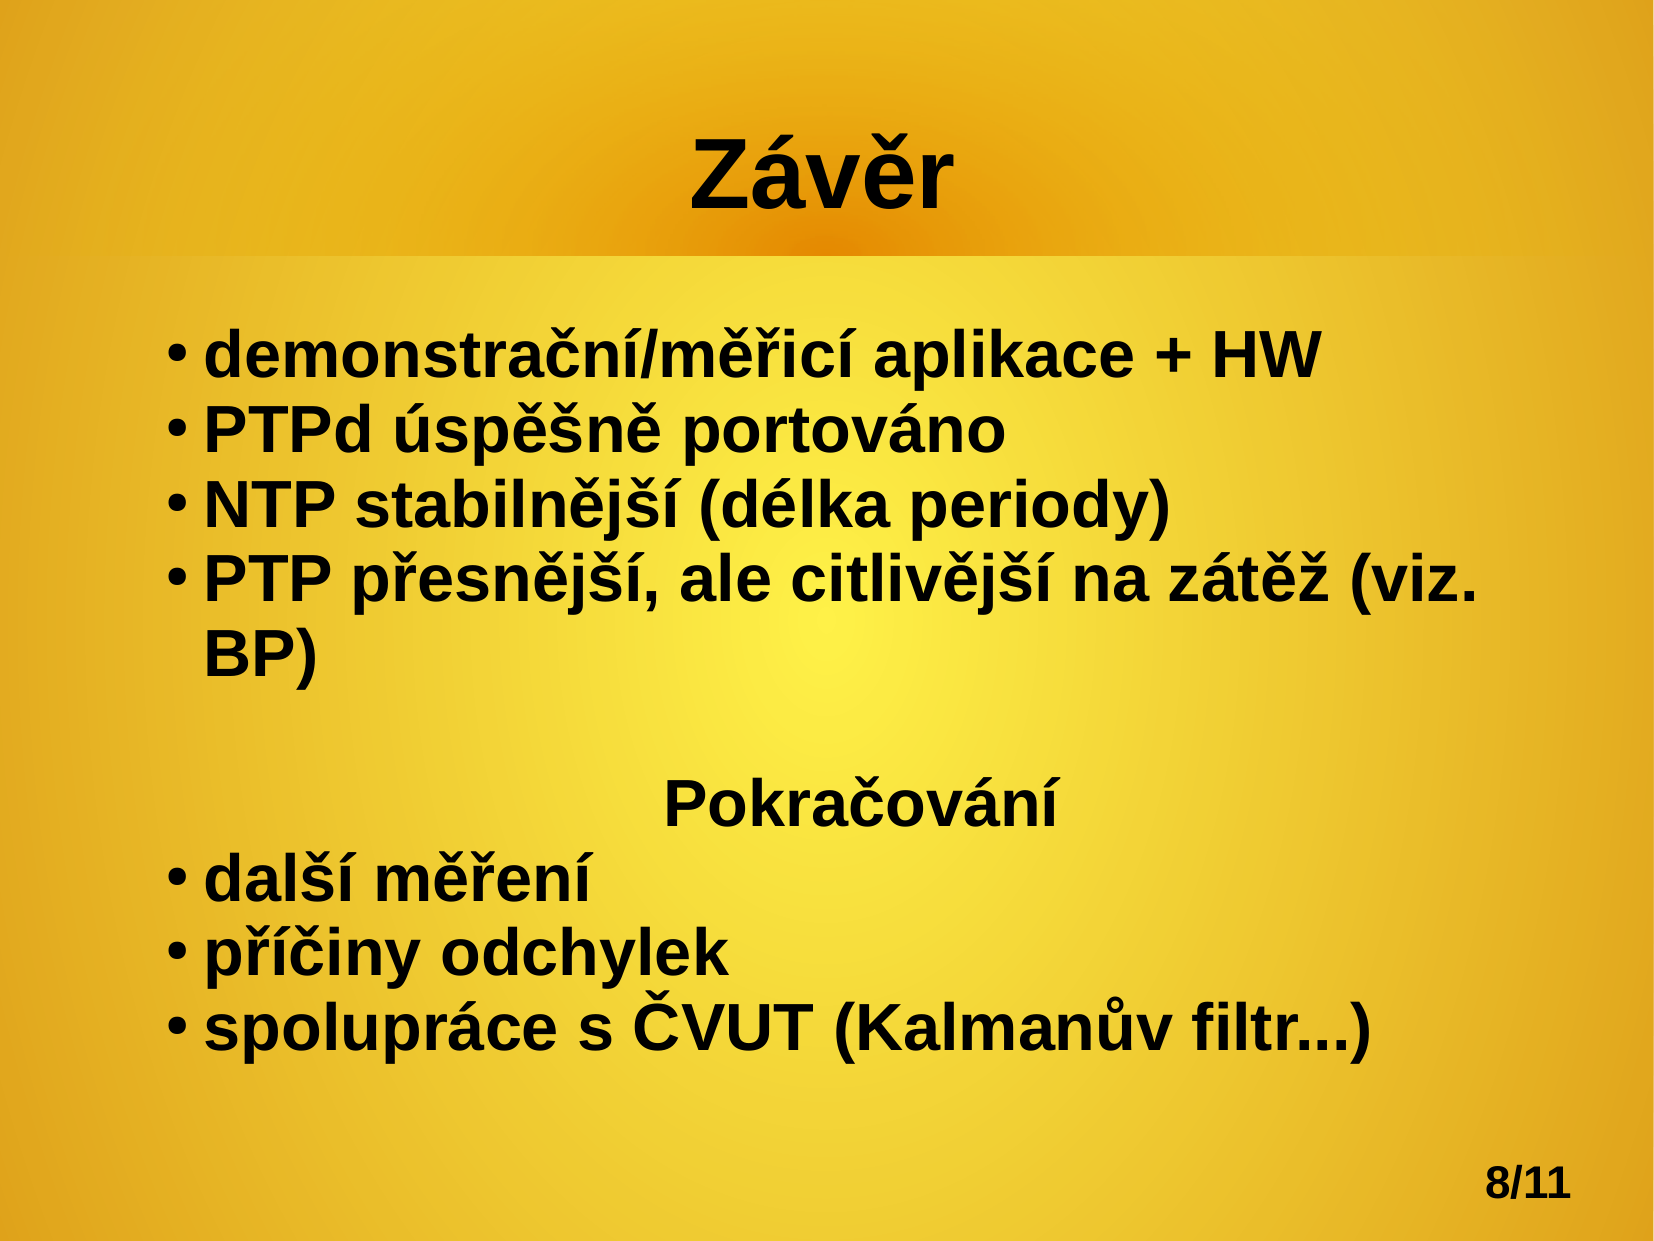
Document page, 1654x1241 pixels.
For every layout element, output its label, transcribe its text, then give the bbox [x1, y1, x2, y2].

title Závěr [78, 70, 1567, 278]
text_box <číslo>/11 [1490, 1149, 1654, 1220]
subtitle demonstrační/měřicí aplikace + HW PTPd úspěšně portováno NTP stabilnější (délka periody) PTP přesnější, ale citlivější na zátěž (viz. BP) Pokračování další měření příčiny odchylek spolupráce s ČVUT (Kalmanův filtr...) [165, 259, 1519, 1123]
